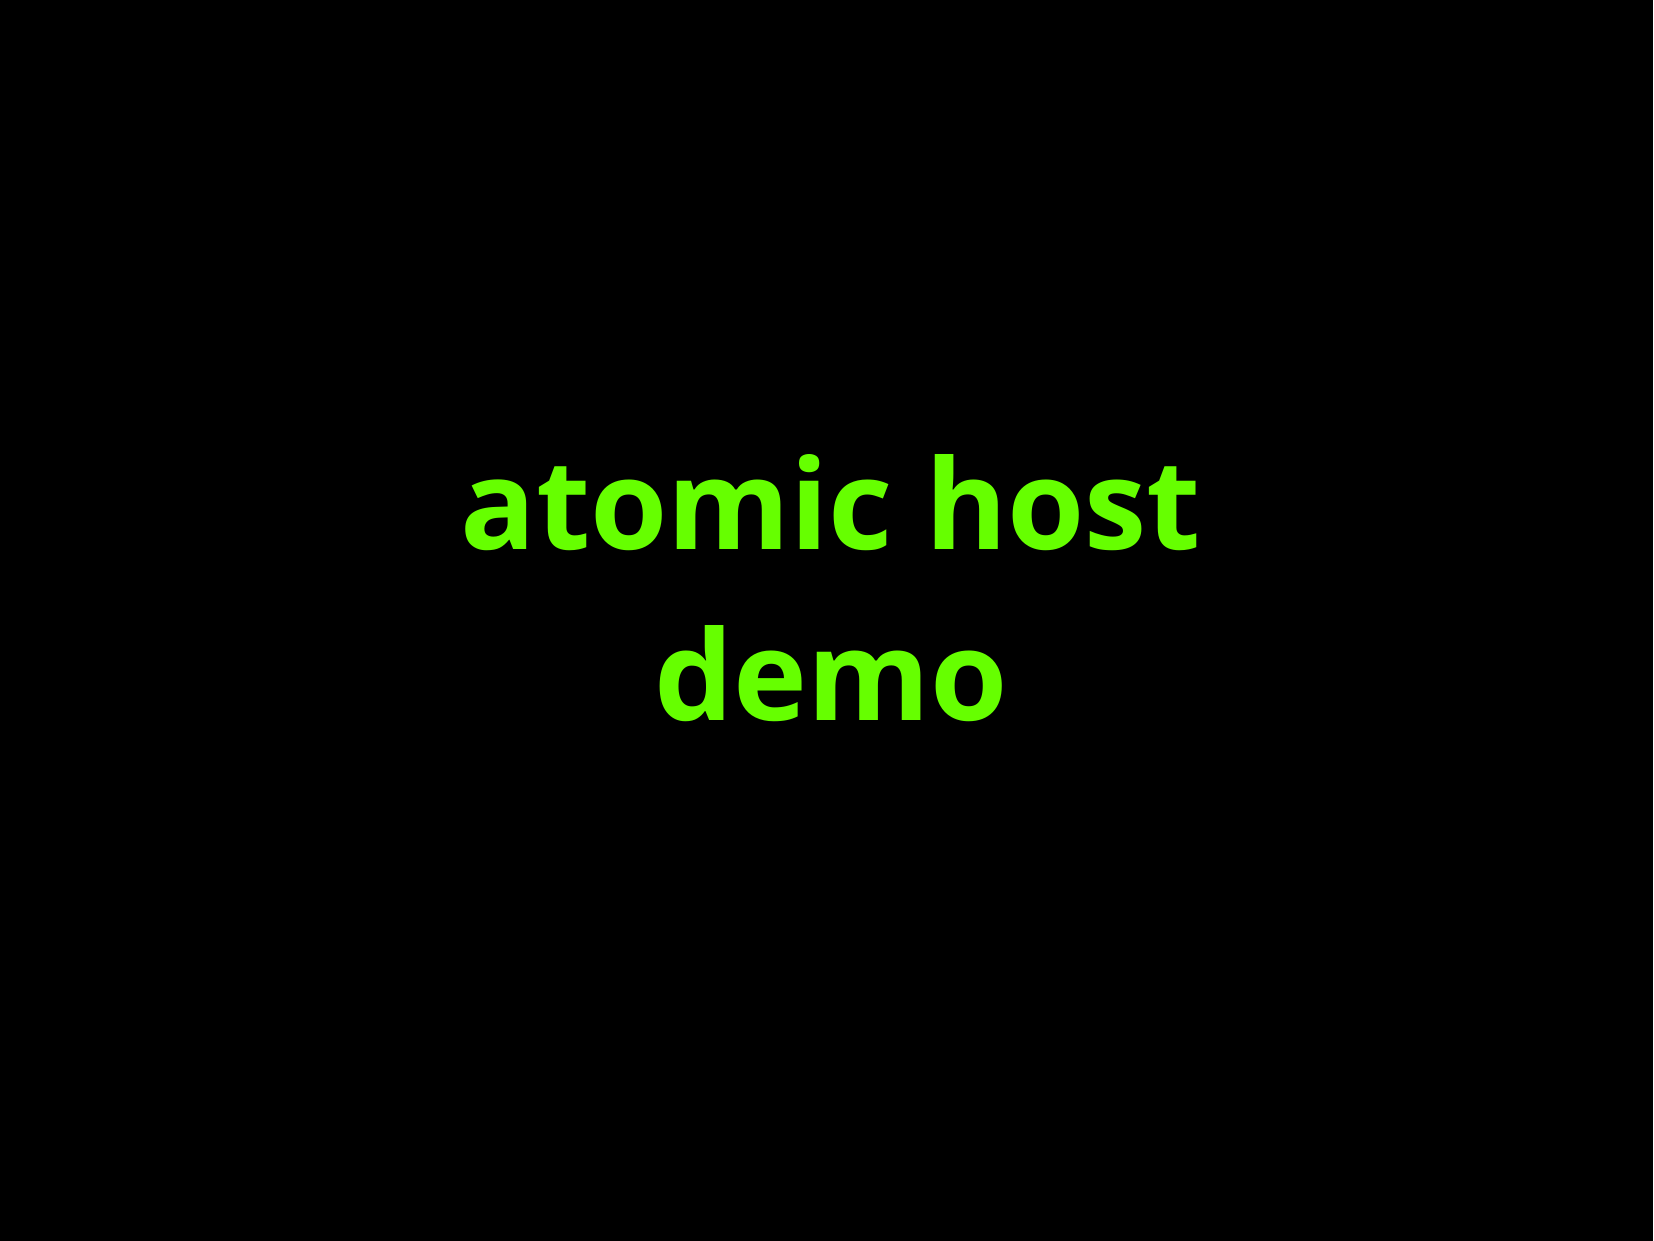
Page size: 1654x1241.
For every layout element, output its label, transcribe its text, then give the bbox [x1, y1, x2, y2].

title atomic host demo [87, 408, 1576, 765]
